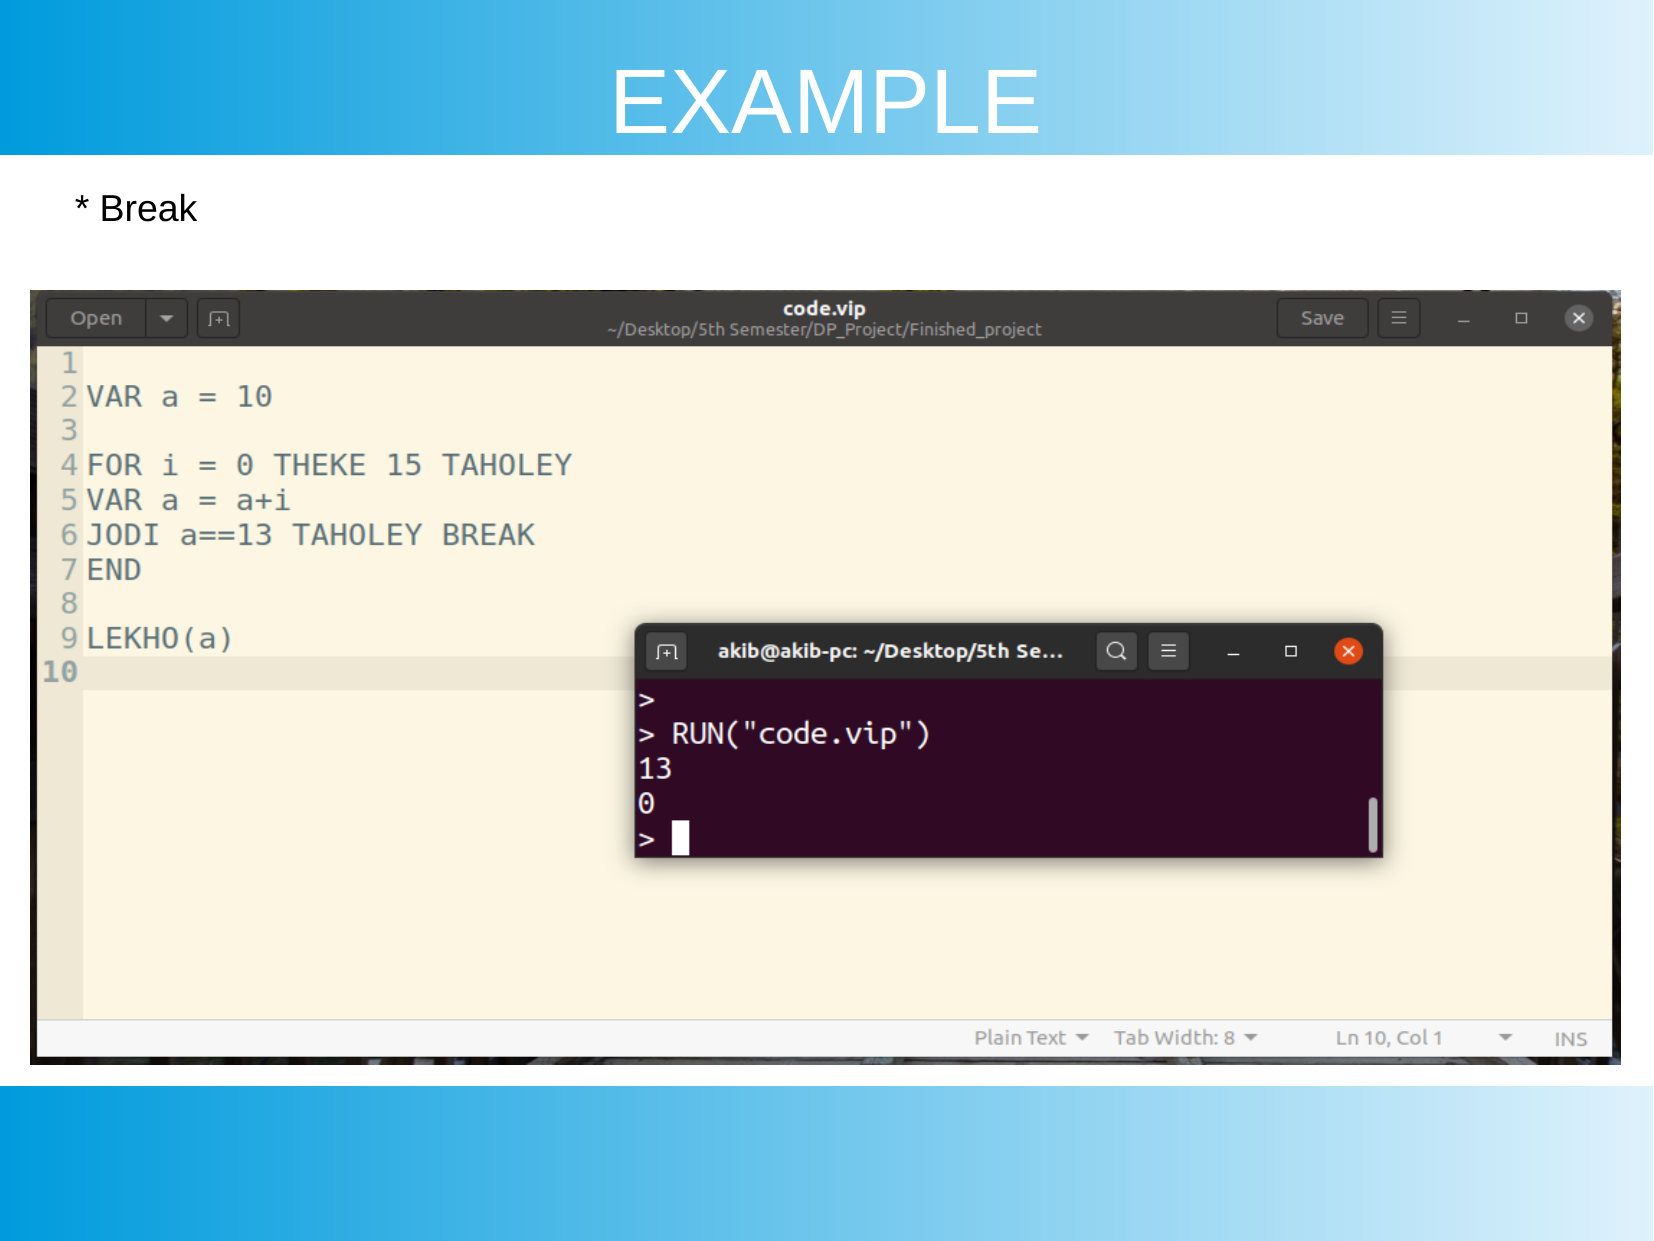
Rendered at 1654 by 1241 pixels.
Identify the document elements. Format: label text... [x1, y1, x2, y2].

text_box * Break [60, 180, 1231, 237]
picture [30, 290, 1621, 1066]
title EXAMPLE [82, 49, 1571, 155]
